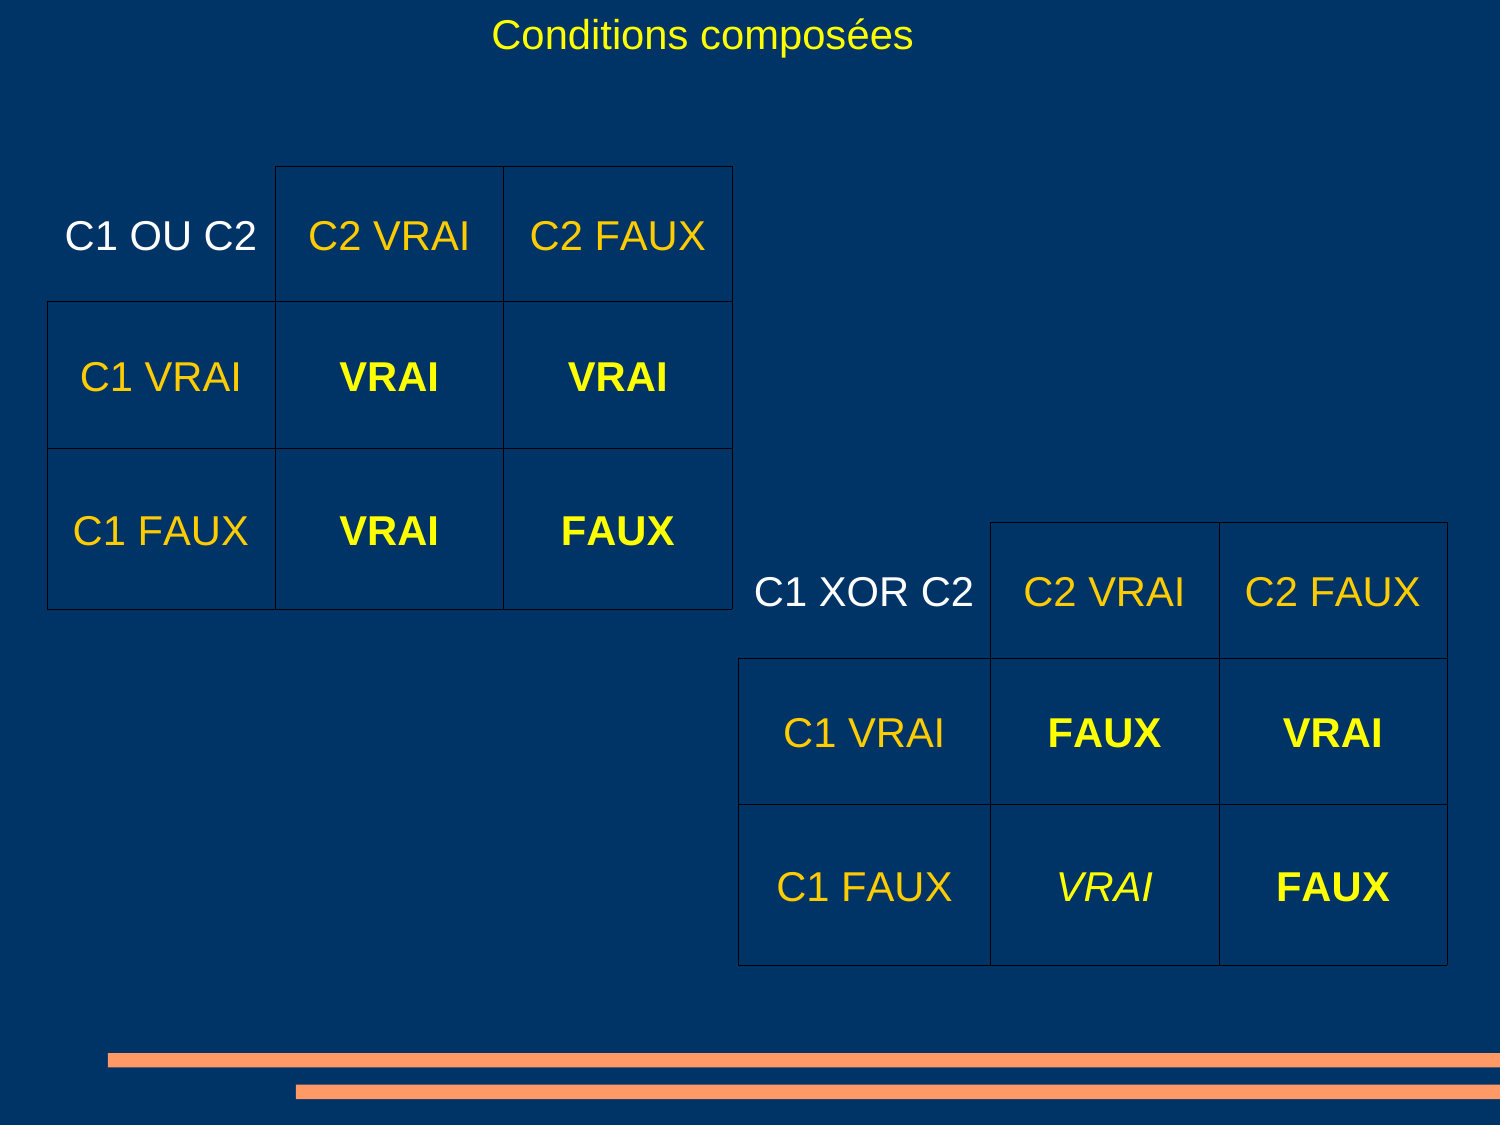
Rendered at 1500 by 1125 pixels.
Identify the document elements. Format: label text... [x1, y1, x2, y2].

text_box Conditions composées [64, 0, 1341, 66]
table_cell FAUX [1220, 805, 1447, 965]
table_header C2 VRAI [991, 523, 1219, 658]
table_cell C1 VRAI [48, 302, 275, 448]
table_cell C1 FAUX [48, 449, 275, 609]
table_header C1 XOR C2 [738, 522, 990, 658]
table_cell VRAI [504, 302, 732, 448]
table_cell C1 VRAI [739, 659, 990, 804]
table_cell VRAI [1220, 659, 1447, 804]
table_header C2 VRAI [276, 167, 503, 301]
table_header C2 FAUX [1220, 523, 1447, 658]
table_header C1 OU C2 [47, 166, 275, 301]
table_cell FAUX [991, 659, 1219, 804]
table_header C2 FAUX [504, 167, 732, 301]
table_cell FAUX [504, 449, 732, 609]
table_cell C1 FAUX [739, 805, 990, 965]
table_cell VRAI [276, 302, 503, 448]
table_cell VRAI [991, 805, 1219, 965]
table_cell VRAI [276, 449, 503, 609]
